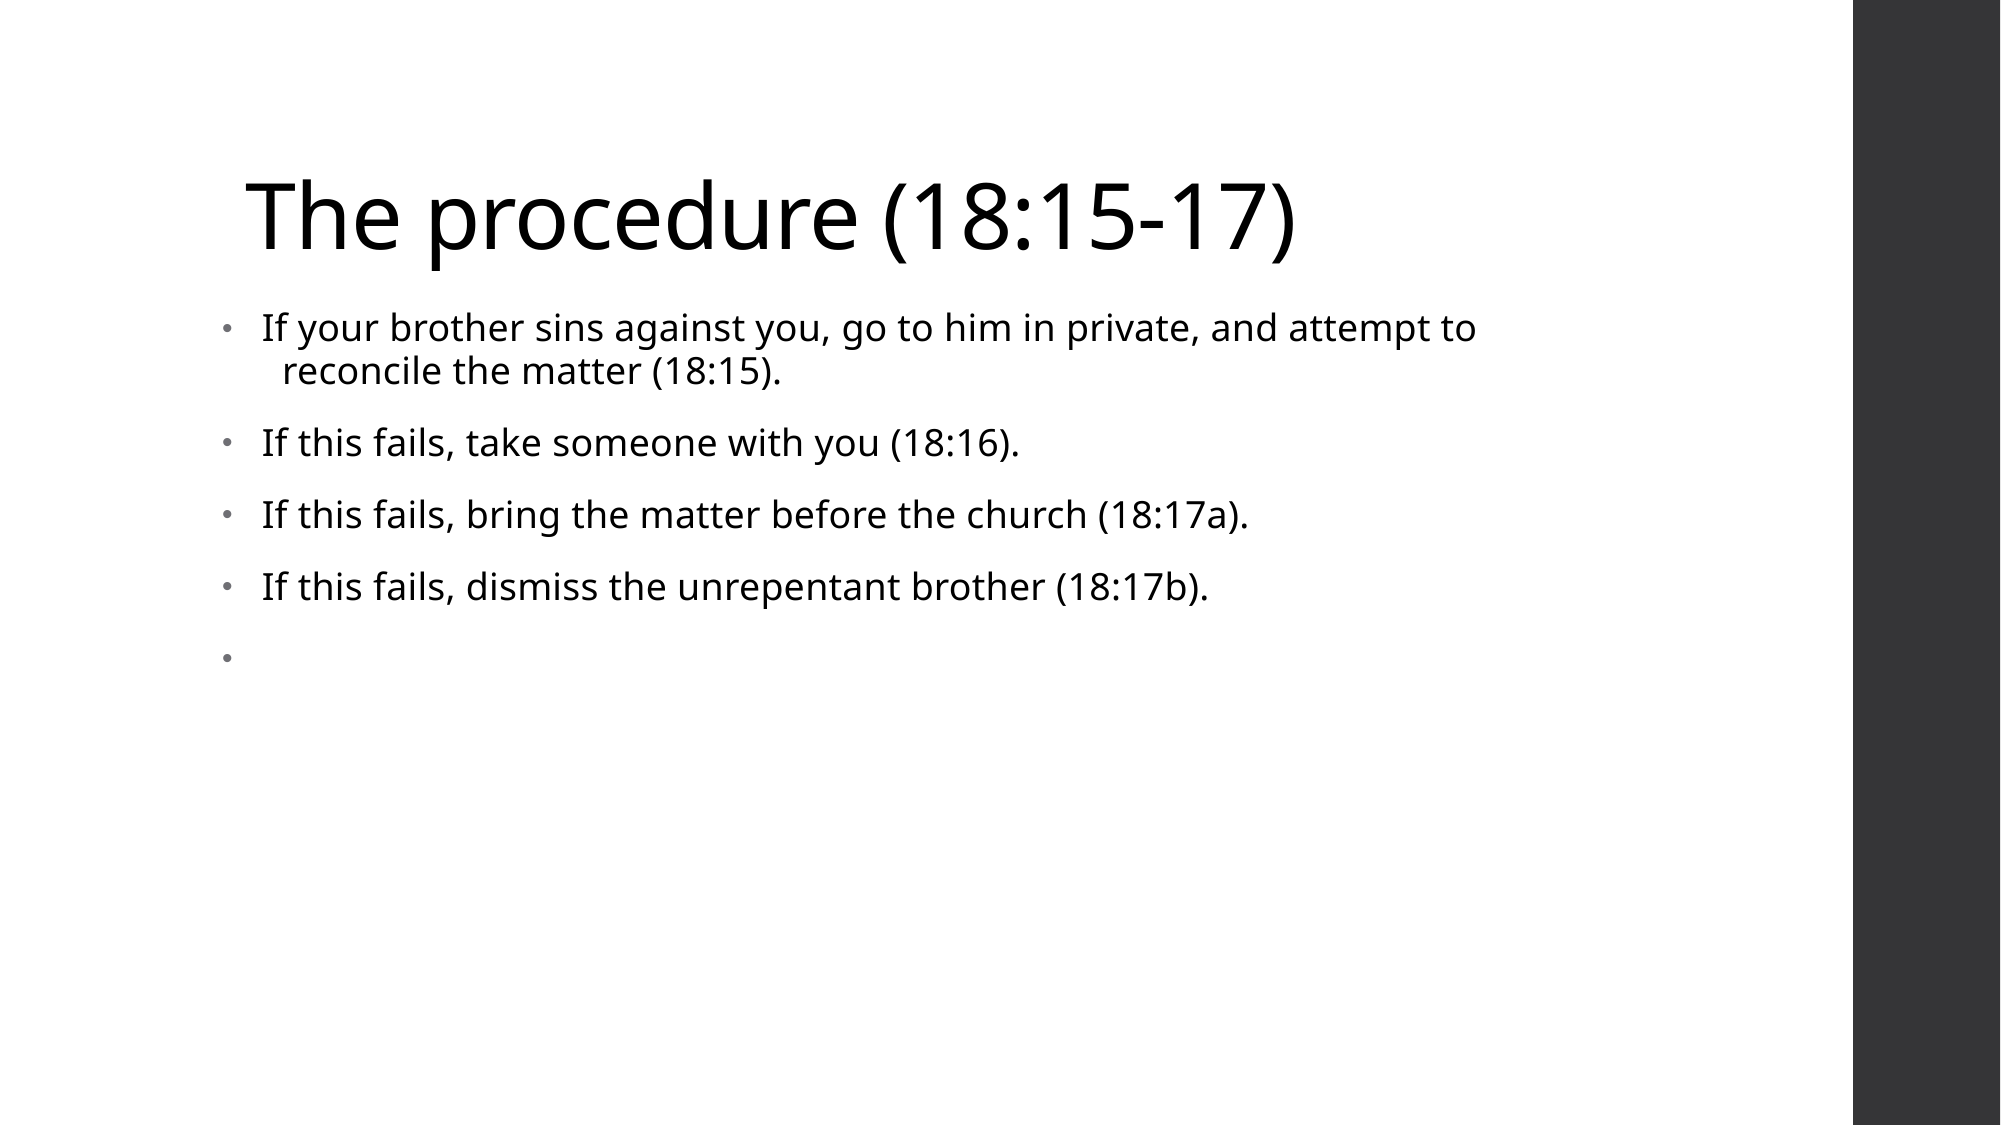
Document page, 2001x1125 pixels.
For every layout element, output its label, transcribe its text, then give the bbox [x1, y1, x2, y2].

title The procedure (18:15-17) [206, 60, 1797, 278]
list If your brother sins against you, go to him in private, and attempt to reconcile the matter (18:15). If this fails, take someone with you (18:16). If this fails, bring the matter before the church (18:17a). If this fails, dismiss the unrepentant brother (18:17b). [206, 299, 1617, 1014]
